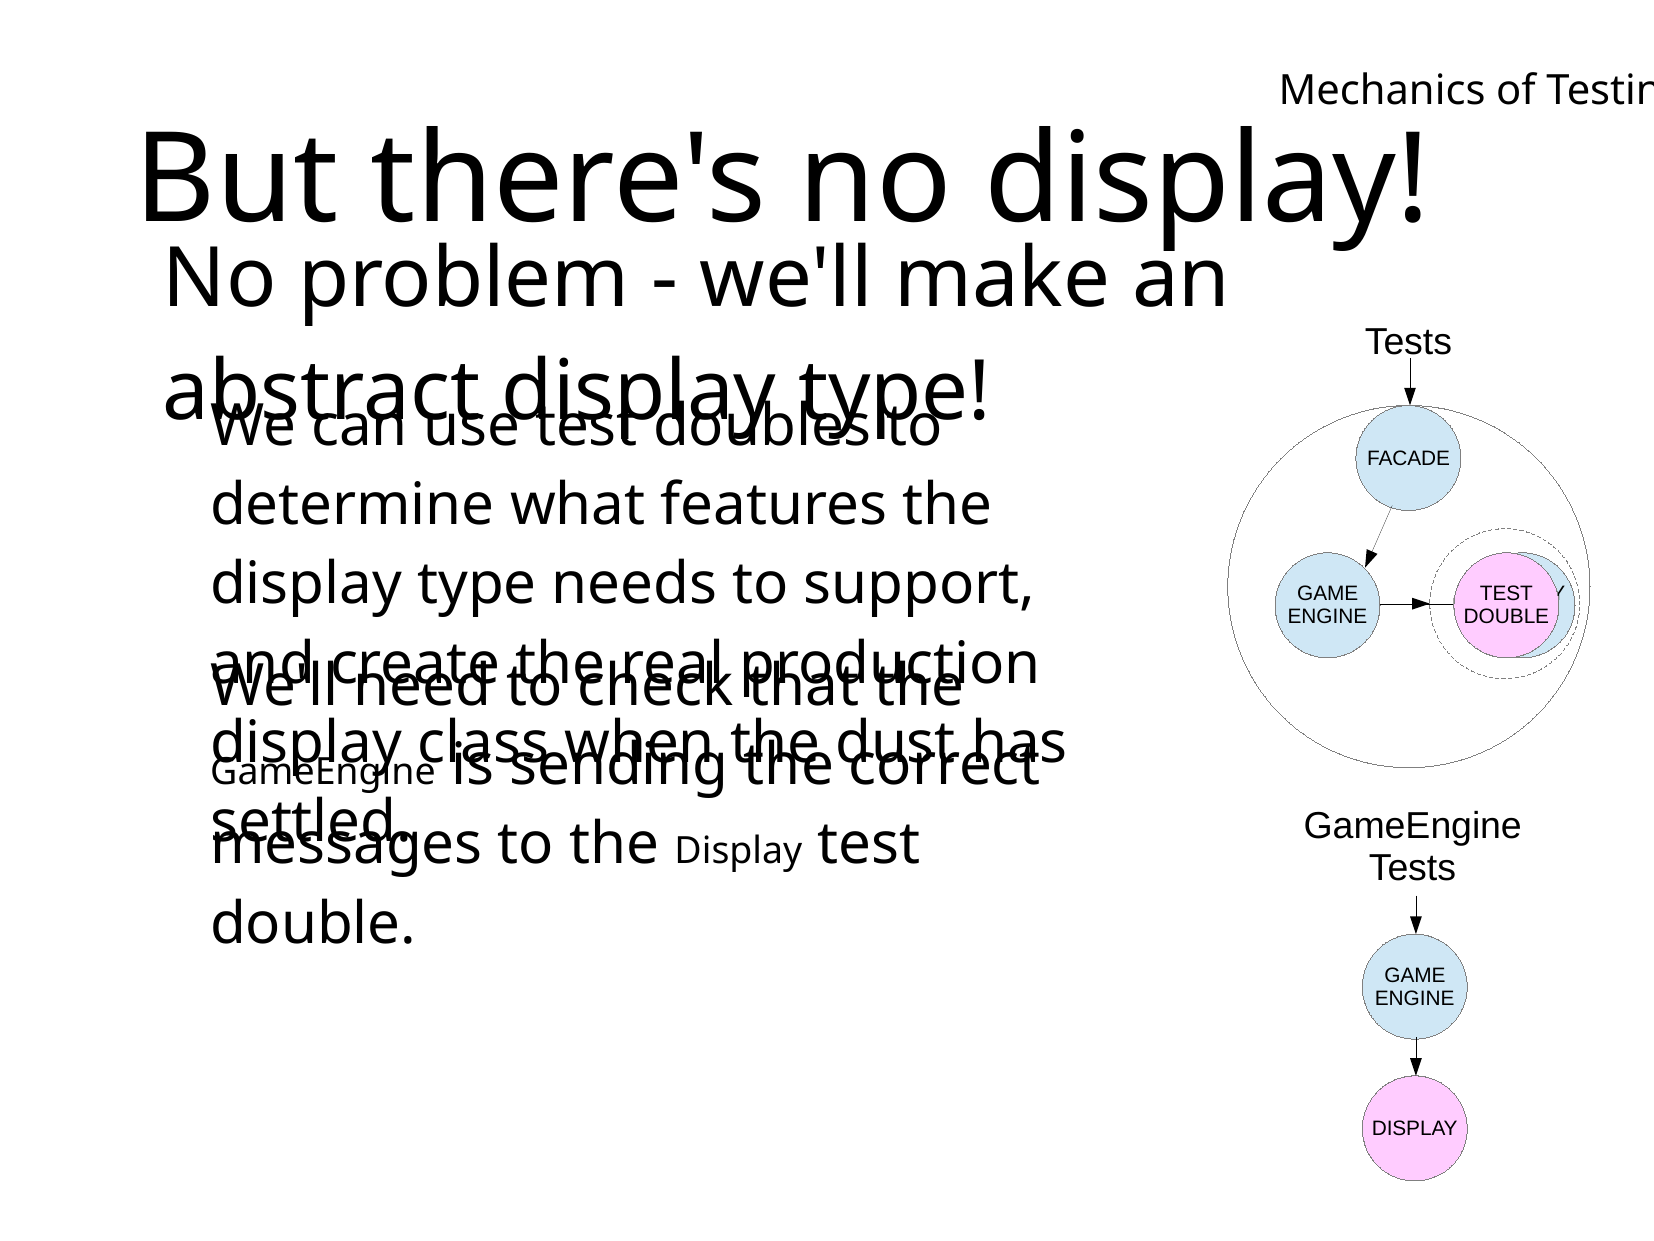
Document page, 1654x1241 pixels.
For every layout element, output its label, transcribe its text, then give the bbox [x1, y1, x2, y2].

text_box DISPLAY [1362, 1075, 1468, 1181]
text_box GAME ENGINE [1275, 552, 1381, 658]
text_box We'll need to check that the GameEngine is sending the correct messages to the Display test double. [195, 635, 1111, 835]
text_box FACADE [1355, 405, 1461, 511]
text_box TEST DOUBLE [1453, 552, 1559, 658]
text_box GAME ENGINE [1362, 934, 1468, 1040]
text_box But there's no display! [120, 80, 1508, 211]
text_box GameEngine Tests [1288, 796, 1538, 896]
text_box We can use test doubles to determine what features the display type needs to support, and create the real production display class when the dust has settled. [195, 378, 1111, 605]
text_box Mechanics of Testing [1263, 51, 1603, 106]
text_box Tests [1350, 312, 1472, 370]
text_box No problem - we'll make an abstract display type! [148, 210, 1411, 378]
text_box DISPLAY (TBD) [1516, 552, 1576, 658]
